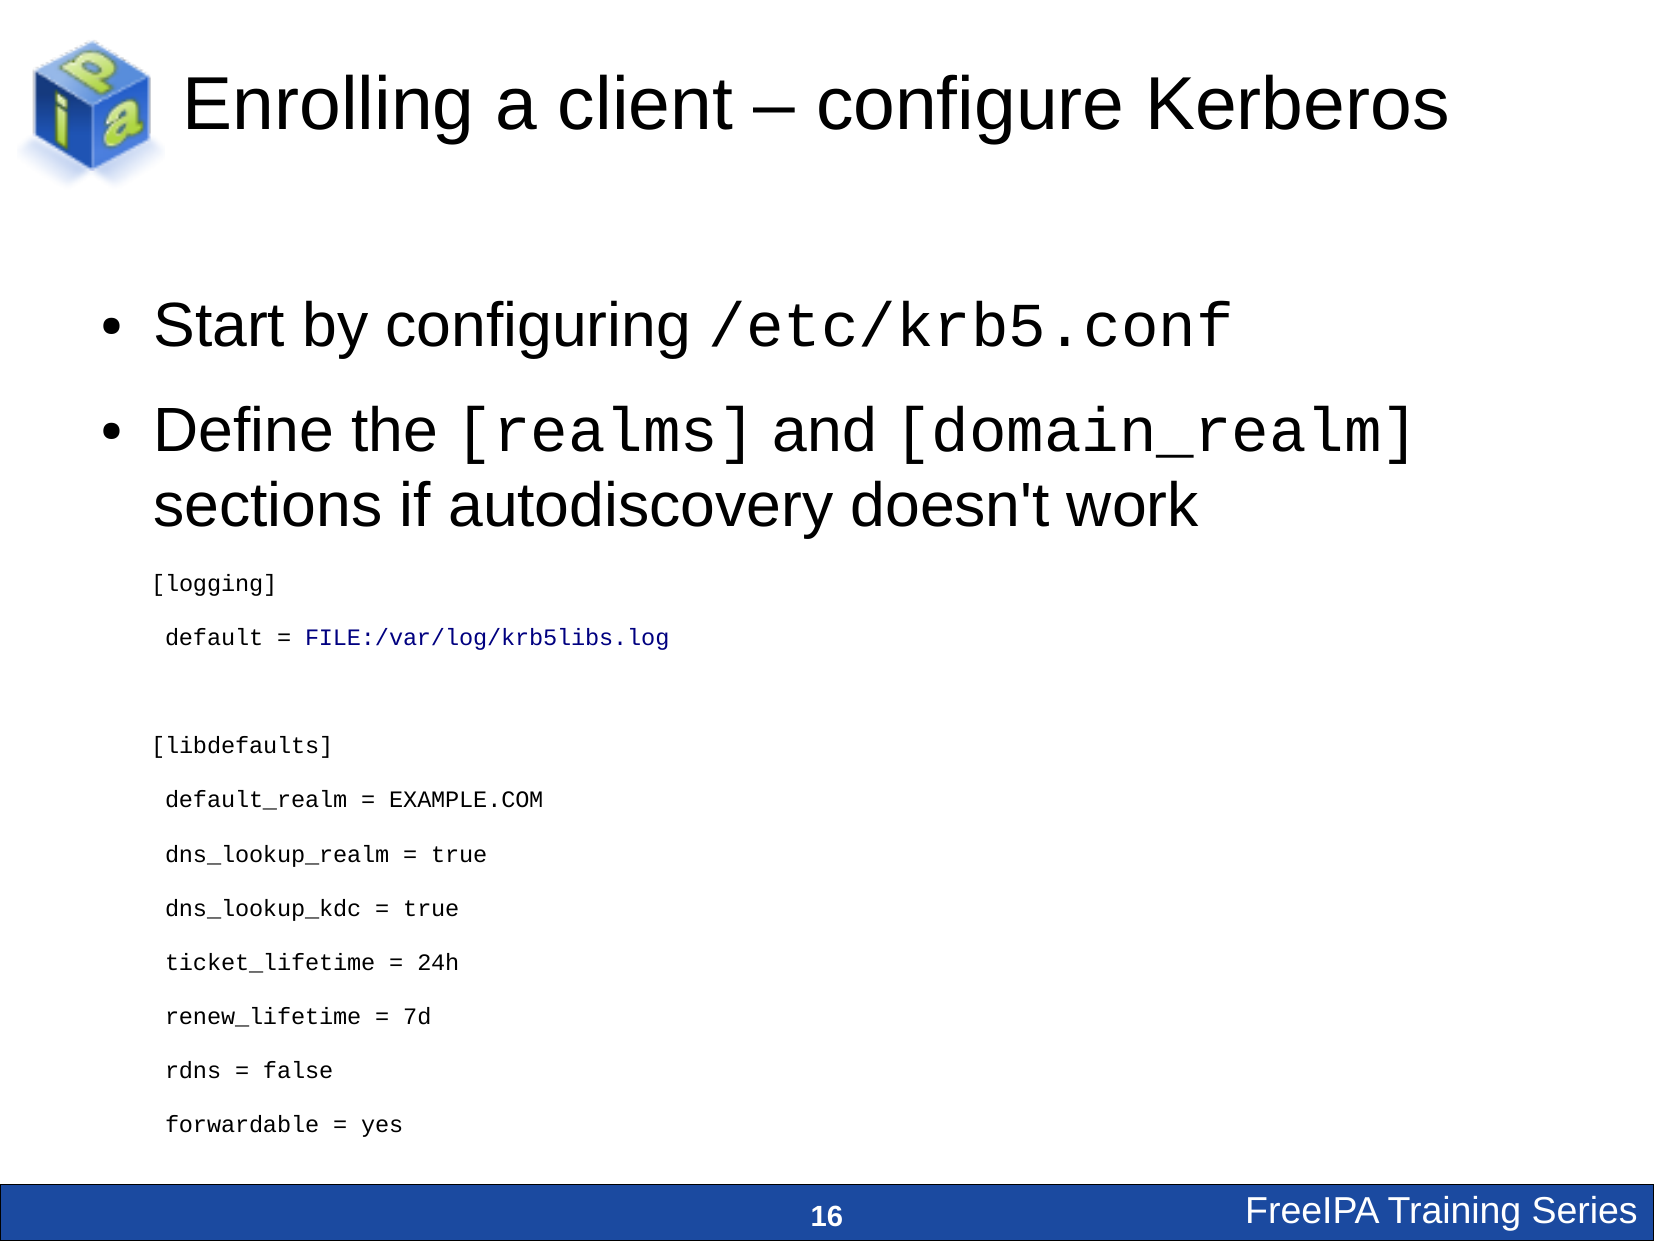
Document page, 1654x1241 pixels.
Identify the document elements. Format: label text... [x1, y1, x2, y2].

picture [17, 34, 165, 193]
list [logging] default = FILE:/var/log/krb5libs.log [libdefaults] default_realm = EXAMPLE.COM dns_lookup_realm = true dns_lookup_kdc = true ticket_lifetime = 24h renew_lifetime = 7d rdns = false forwardable = yes [84, 571, 1573, 1141]
list Start by configuring /etc/krb5.conf Define the [realms] and [domain_realm] sections if autodiscovery doesn't work [82, 290, 1571, 541]
title Enrolling a client – configure Kerberos [182, 1, 1579, 207]
